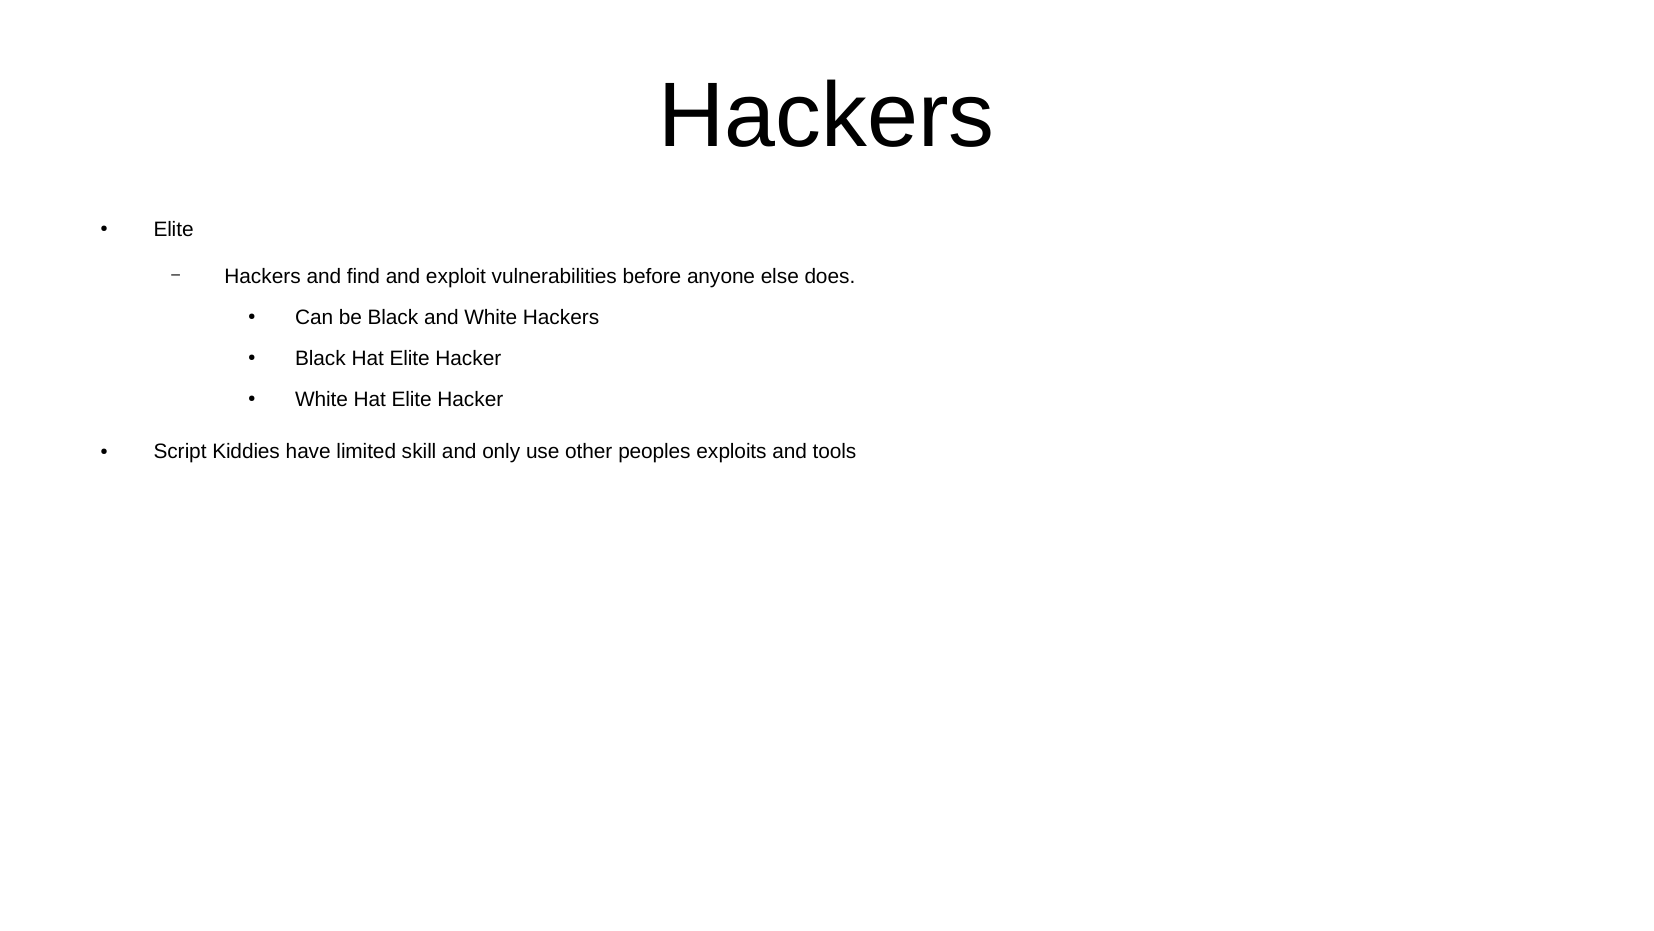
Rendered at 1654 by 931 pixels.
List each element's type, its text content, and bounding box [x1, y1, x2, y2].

title Hackers [82, 37, 1571, 193]
list Elite Hackers and find and exploit vulnerabilities before anyone else does. Can be Black and White Hackers Black Hat Elite Hacker White Hat Elite Hacker Script Kiddies have limited skill and only use other peoples exploits and tools [82, 217, 1636, 916]
